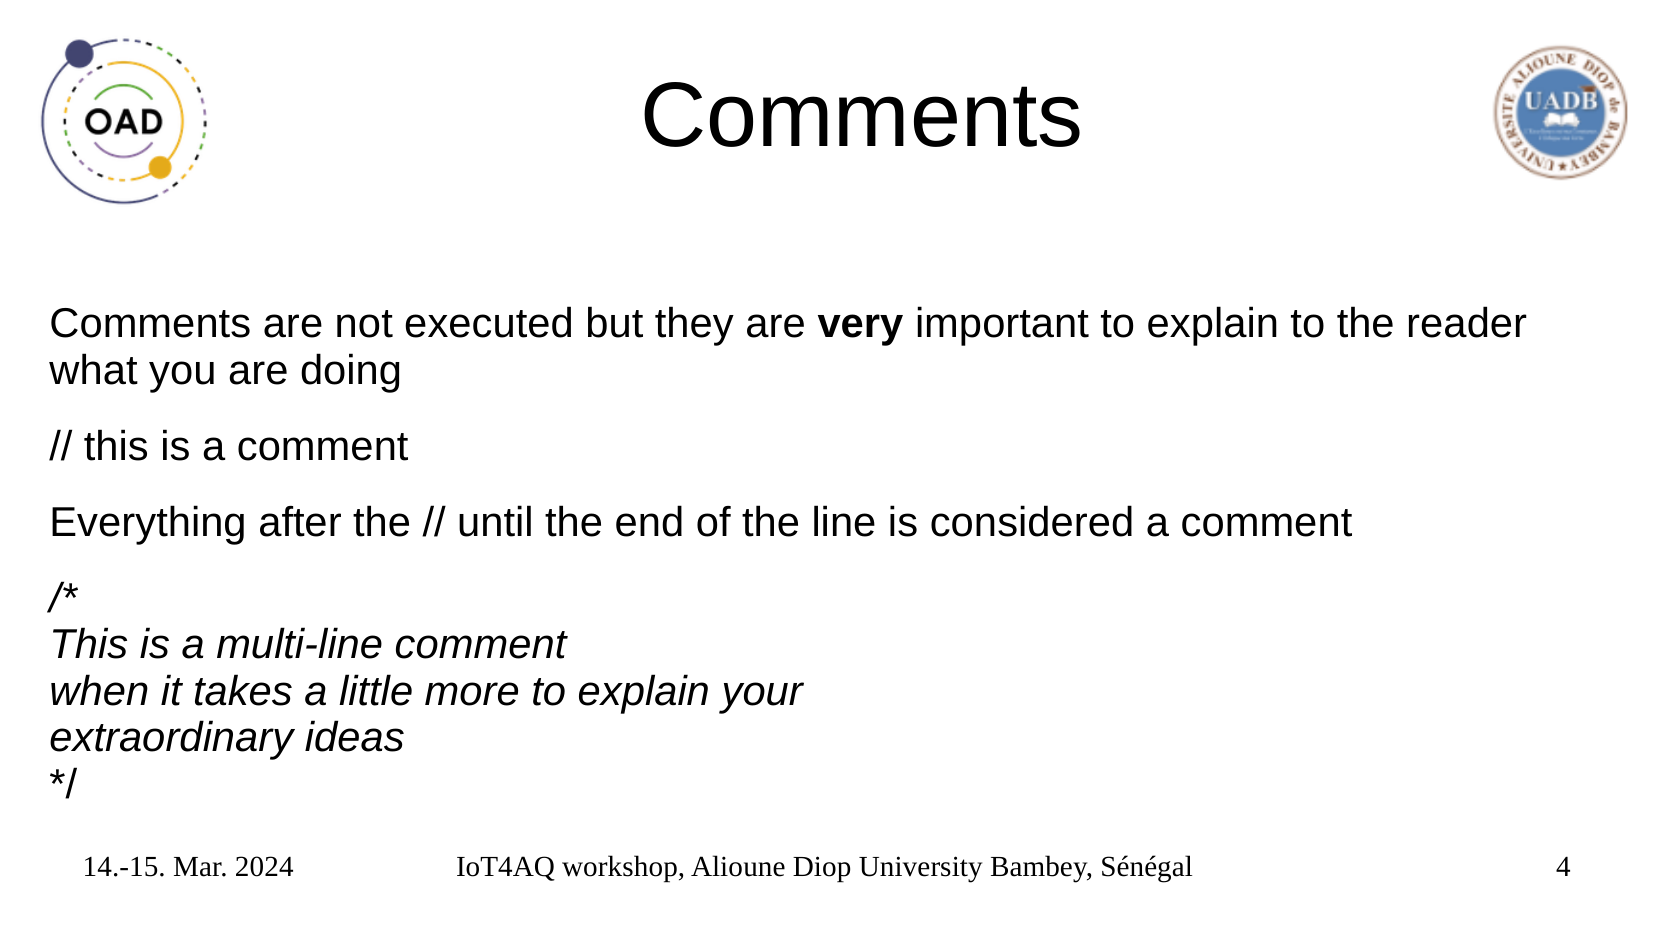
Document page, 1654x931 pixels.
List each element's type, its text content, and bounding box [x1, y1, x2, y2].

picture [1482, 37, 1641, 188]
title Comments [278, 37, 1446, 193]
list Comments are not executed but they are very important to explain to the reader what you are doing // this is a comment Everything after the // until the end of the line is considered a comment /* This is a multi-line comment when it takes a little more to explain your extraordinary ideas */ [49, 300, 1538, 840]
picture [0, 24, 242, 225]
